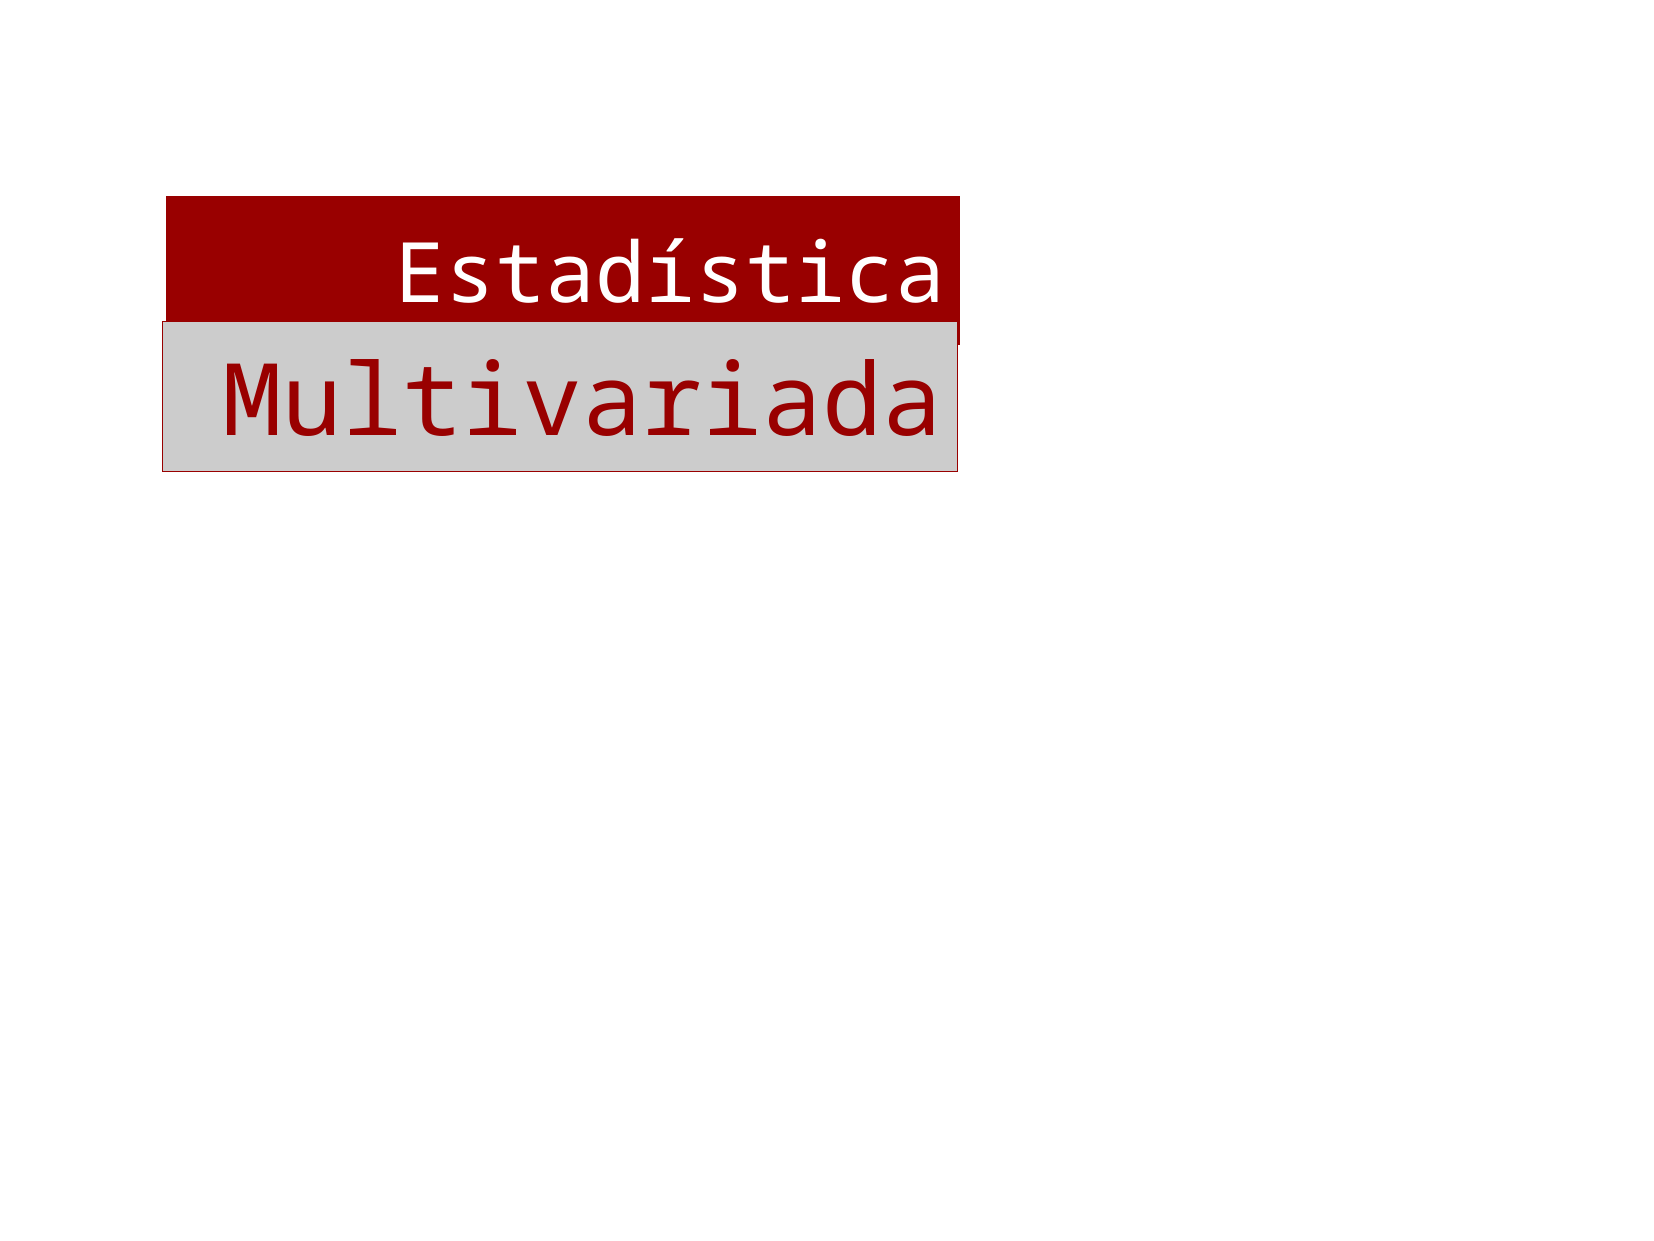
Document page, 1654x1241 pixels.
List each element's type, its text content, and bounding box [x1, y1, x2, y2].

text_box Multivariada [162, 321, 958, 472]
text_box Estadística [165, 195, 961, 346]
